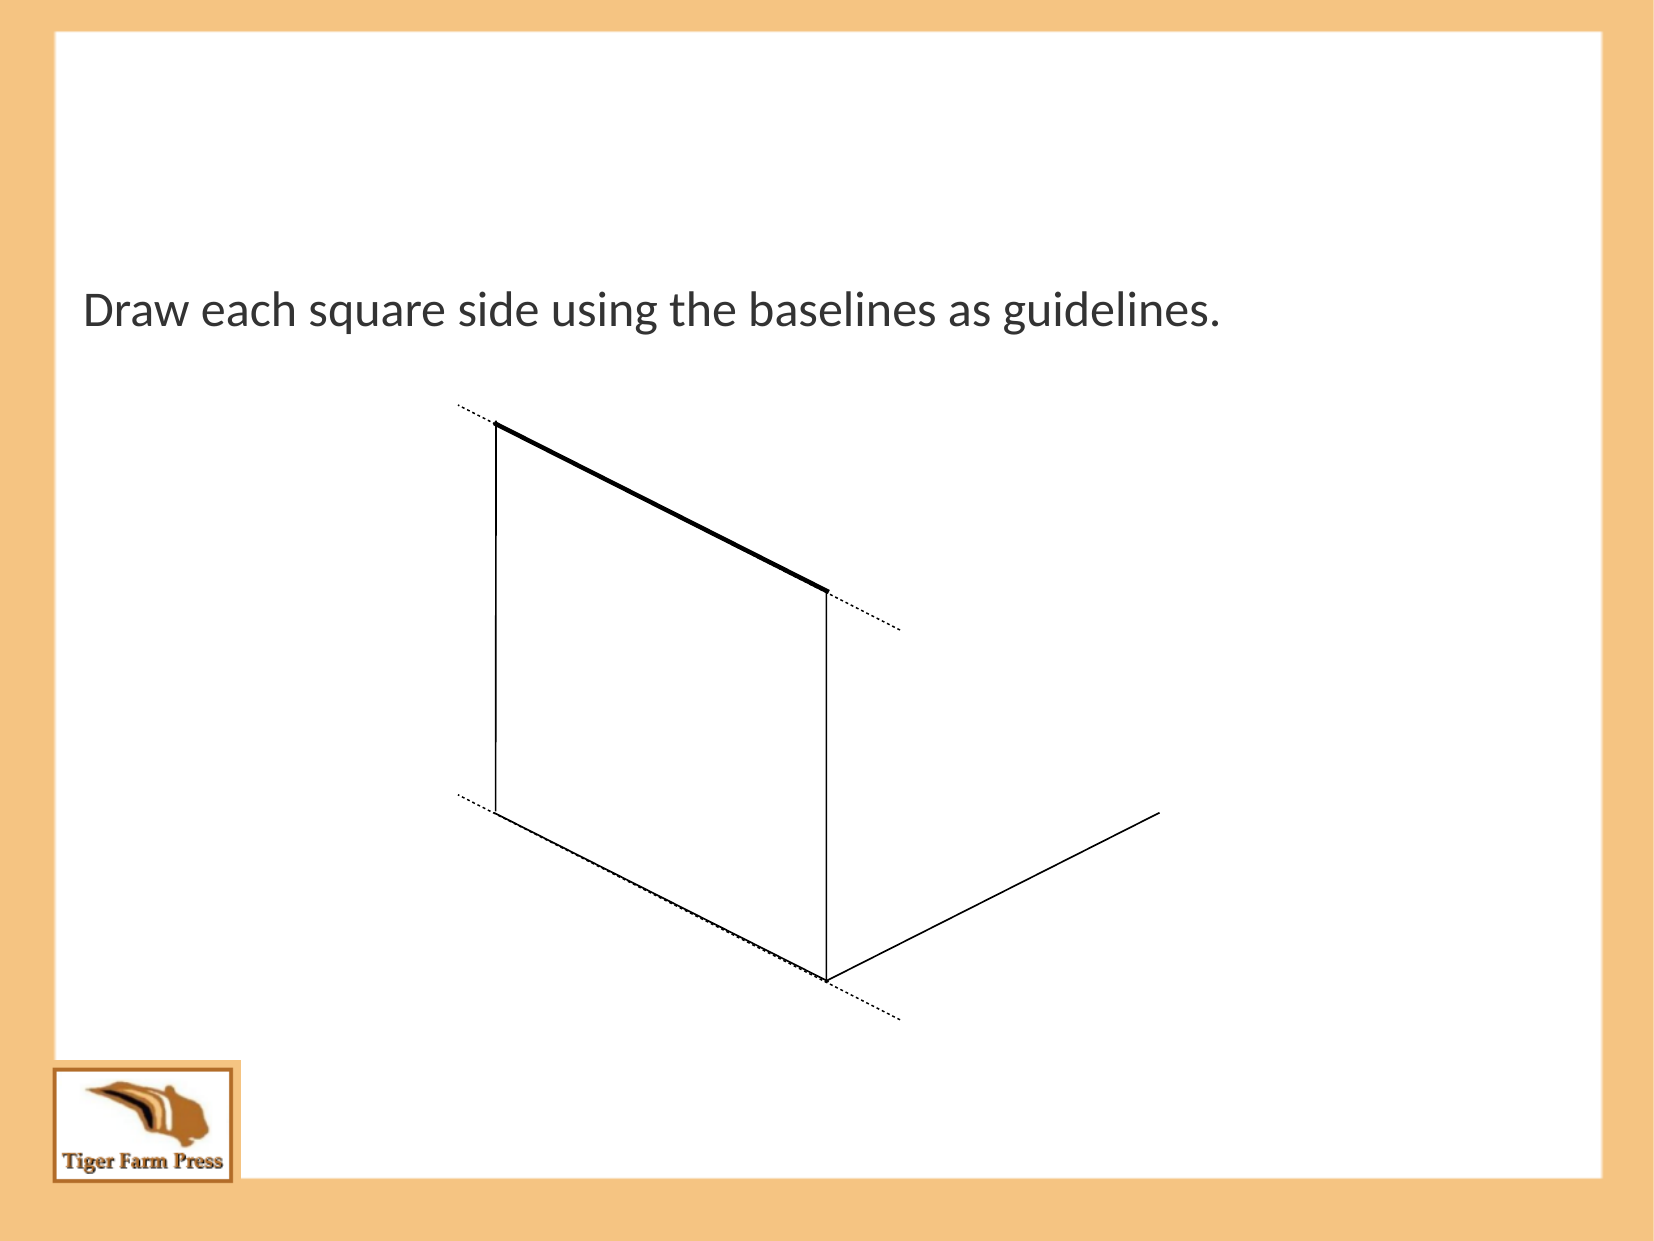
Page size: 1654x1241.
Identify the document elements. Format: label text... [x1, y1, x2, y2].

list Draw each square side using the baselines as guidelines. [83, 290, 1572, 1109]
picture [0, 0, 1654, 1241]
